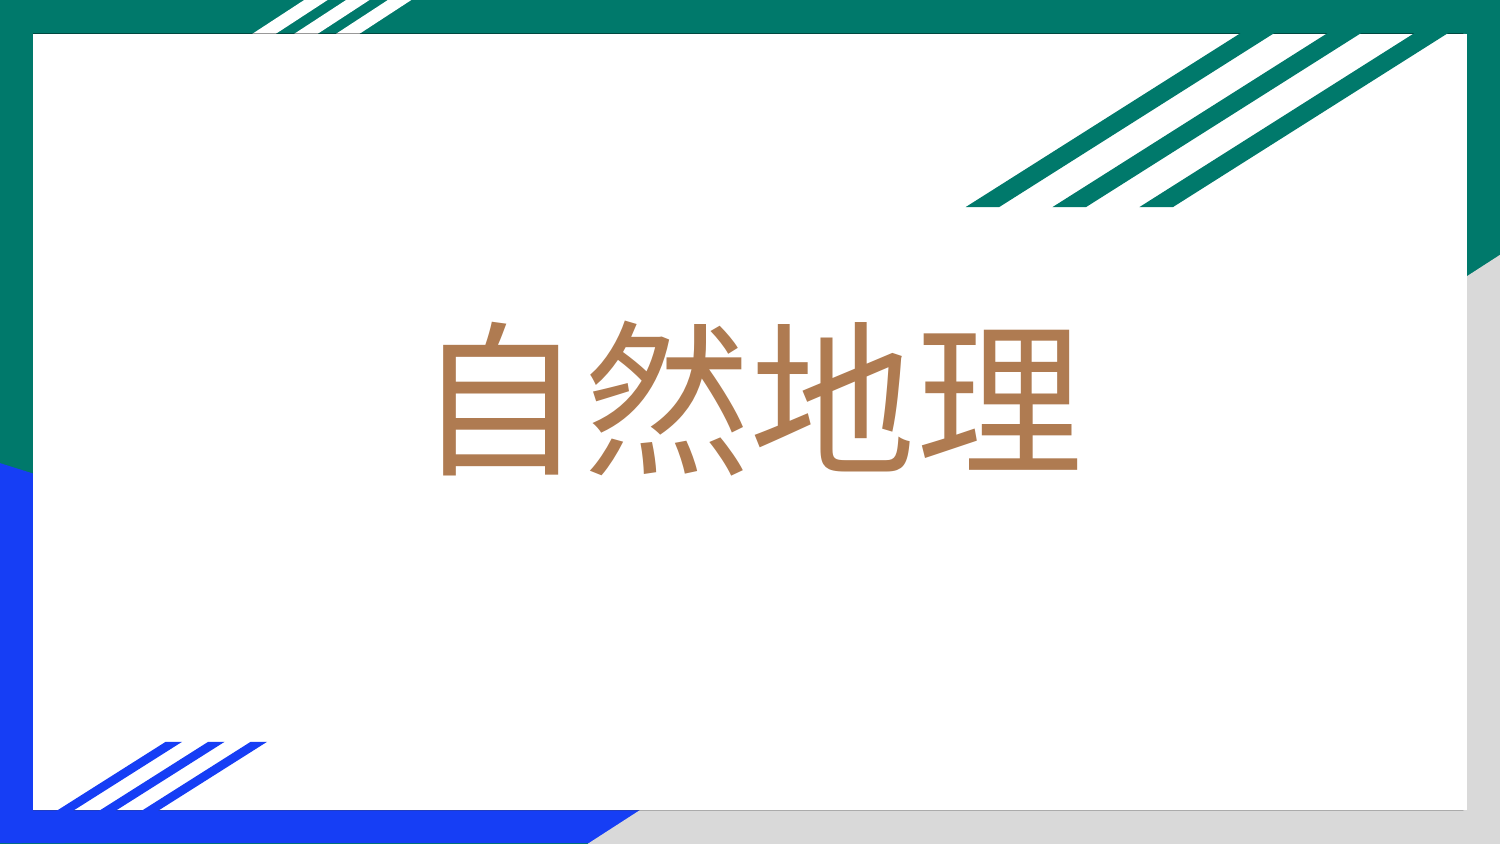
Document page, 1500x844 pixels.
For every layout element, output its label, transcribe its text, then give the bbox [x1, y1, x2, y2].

title 自然地理 [227, 227, 1273, 644]
